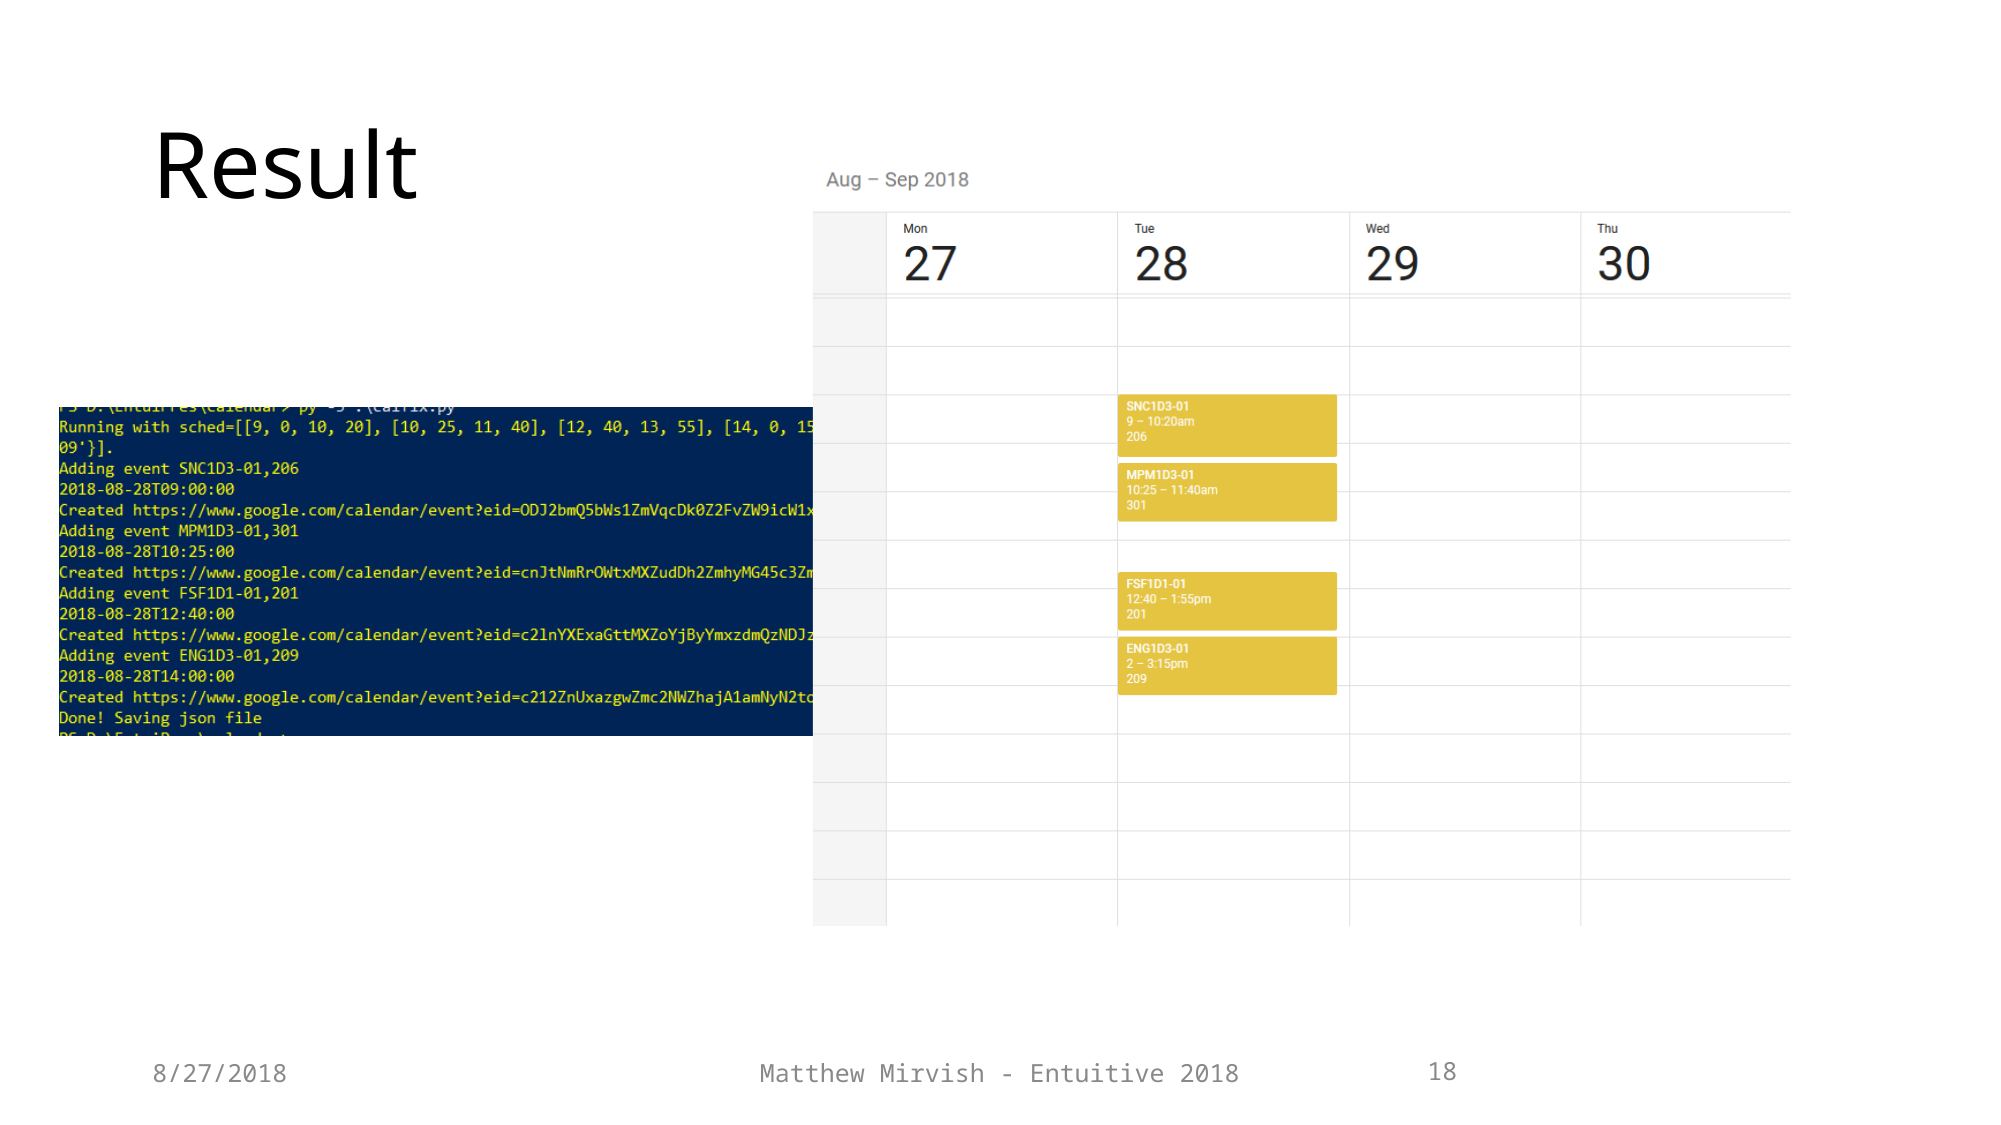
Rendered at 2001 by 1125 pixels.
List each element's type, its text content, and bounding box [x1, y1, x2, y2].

text_box Matthew Mirvish - Entuitive 2018 [662, 1042, 1338, 1103]
title Result [137, 59, 1863, 278]
text_box 8/27/2018 [137, 1042, 588, 1103]
text_box 18 [1412, 1042, 1863, 1103]
picture [59, 168, 1791, 926]
